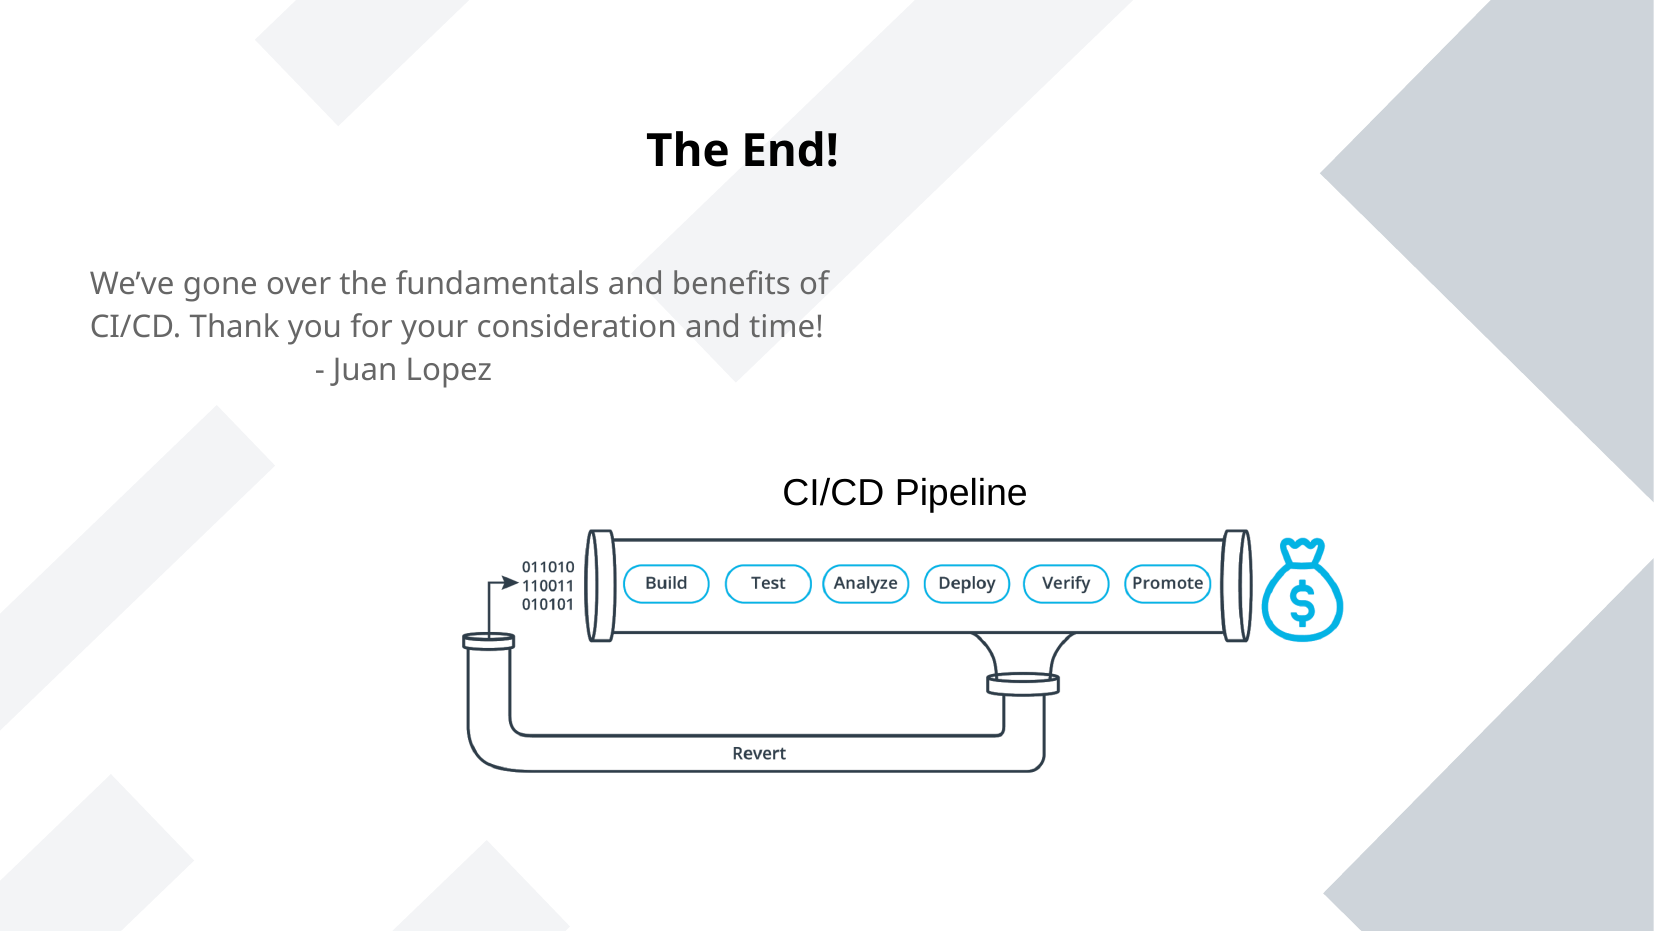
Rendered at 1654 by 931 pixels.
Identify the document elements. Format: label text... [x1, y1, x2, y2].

picture [458, 525, 1351, 788]
text_box We’ve gone over the fundamentals and benefits of CI/CD. Thank you for your consideration and time! - Juan Lopez [75, 253, 916, 526]
text_box The End! [450, 110, 1036, 188]
text_box CI/CD Pipeline [767, 463, 1043, 521]
